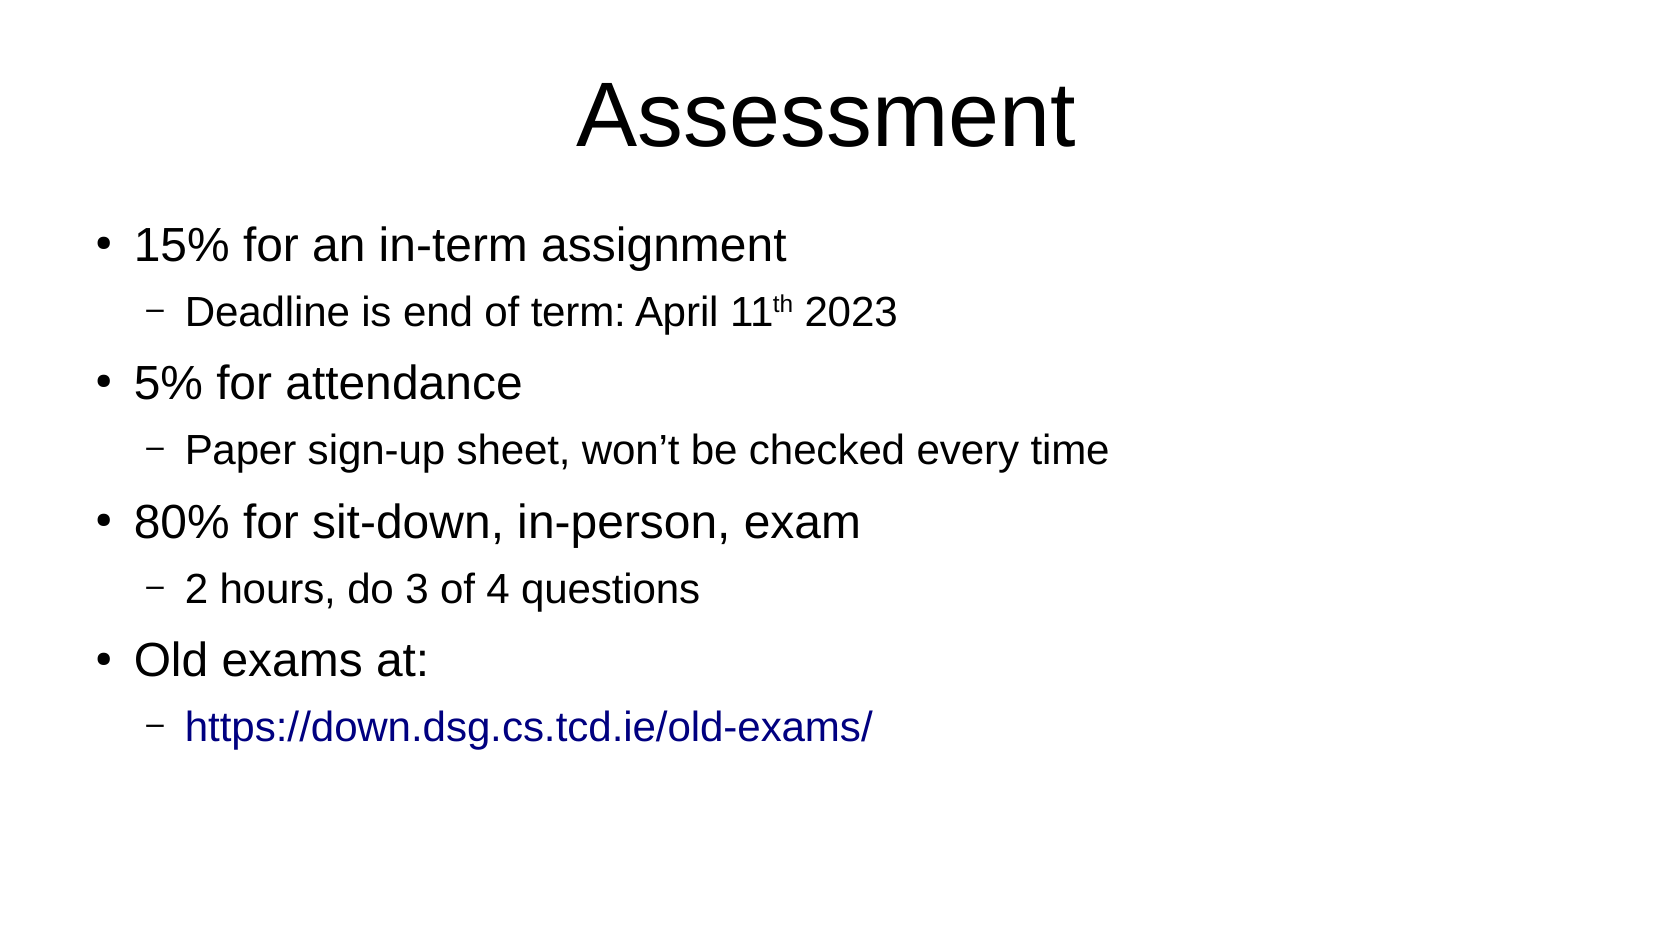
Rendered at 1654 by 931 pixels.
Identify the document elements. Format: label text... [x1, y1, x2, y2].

title Assessment [82, 37, 1571, 193]
list 15% for an in-term assignment Deadline is end of term: April 11th 2023 5% for attendance Paper sign-up sheet, won’t be checked every time 80% for sit-down, in-person, exam 2 hours, do 3 of 4 questions Old exams at: https://down.dsg.cs.tcd.ie/old-exams/ [82, 217, 1571, 758]
